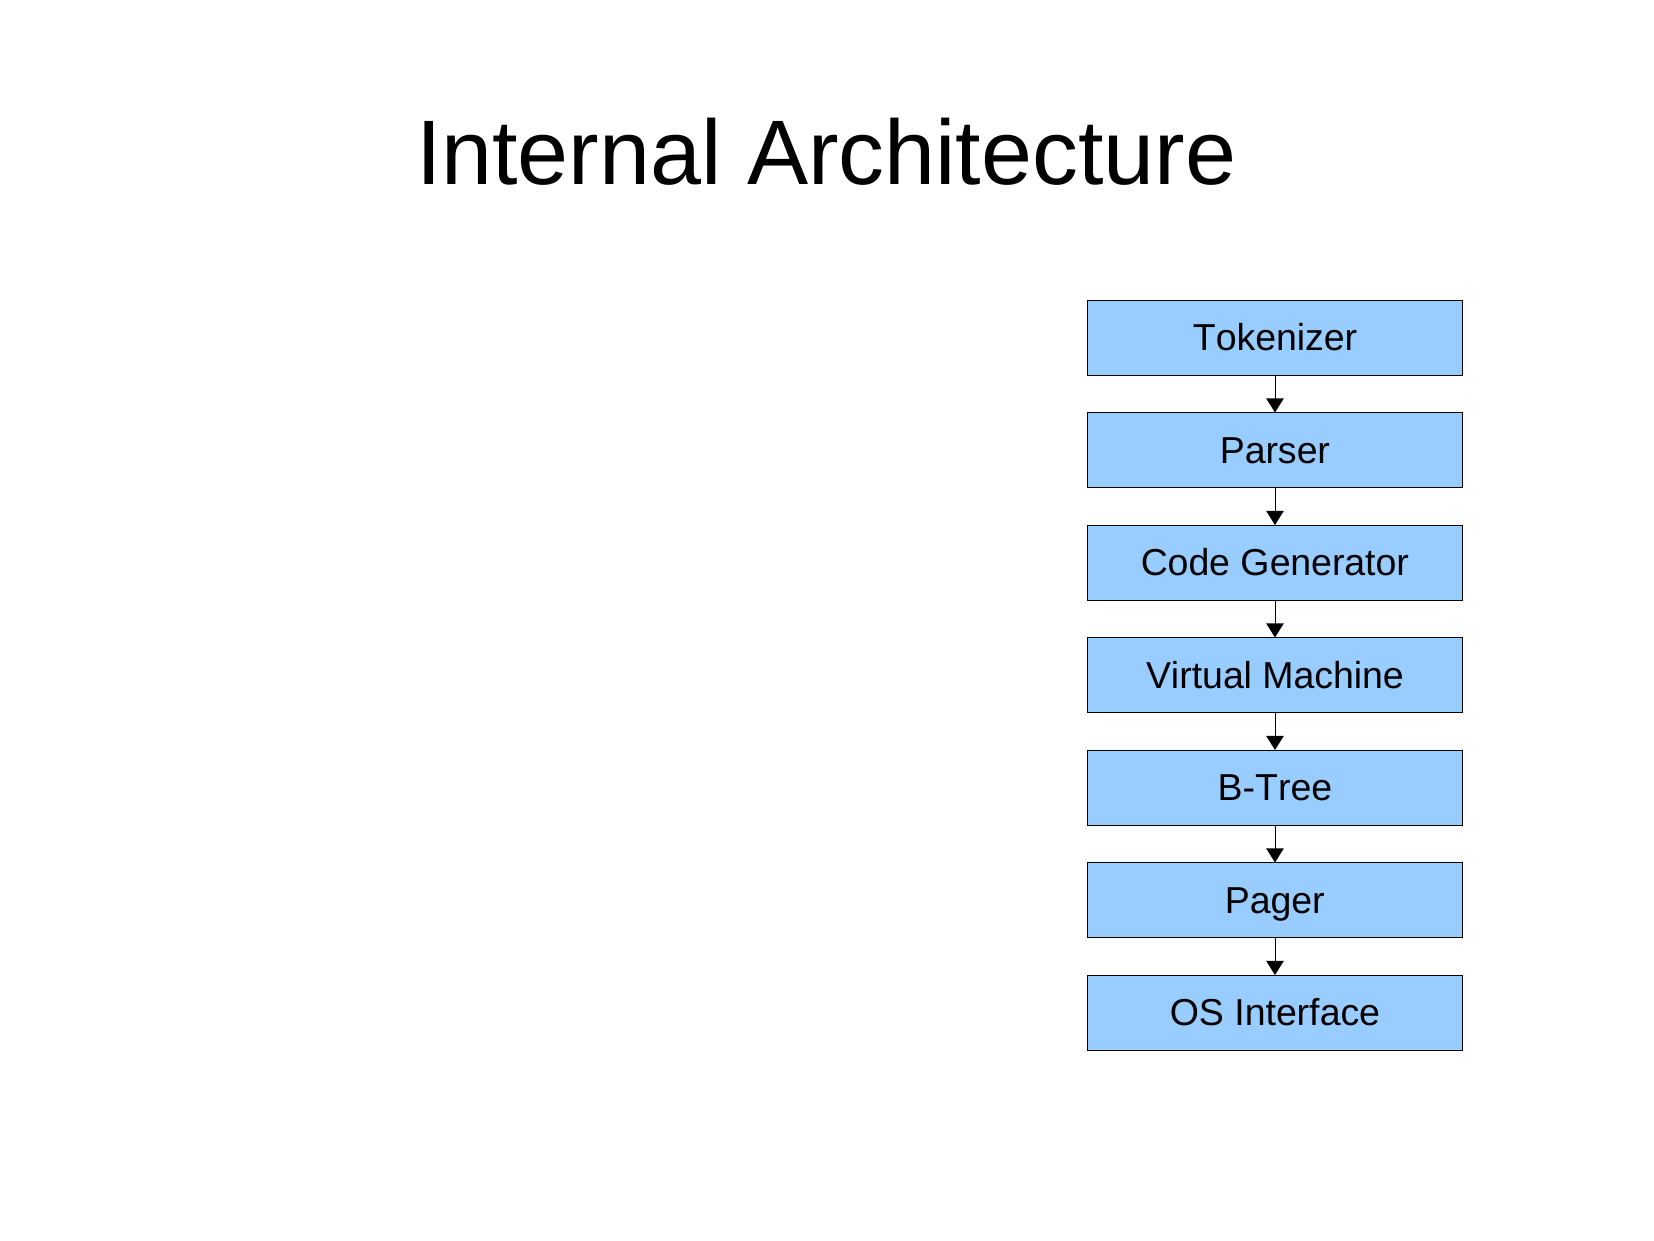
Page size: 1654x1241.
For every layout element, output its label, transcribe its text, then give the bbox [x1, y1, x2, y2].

text_box Code Generator [1087, 525, 1463, 601]
text_box Virtual Machine [1087, 637, 1463, 713]
text_box B-Tree [1087, 750, 1463, 826]
text_box Pager [1087, 862, 1463, 938]
text_box Parser [1087, 412, 1463, 488]
title Internal Architecture [82, 49, 1571, 257]
text_box OS Interface [1087, 975, 1463, 1051]
text_box Tokenizer [1087, 300, 1463, 376]
